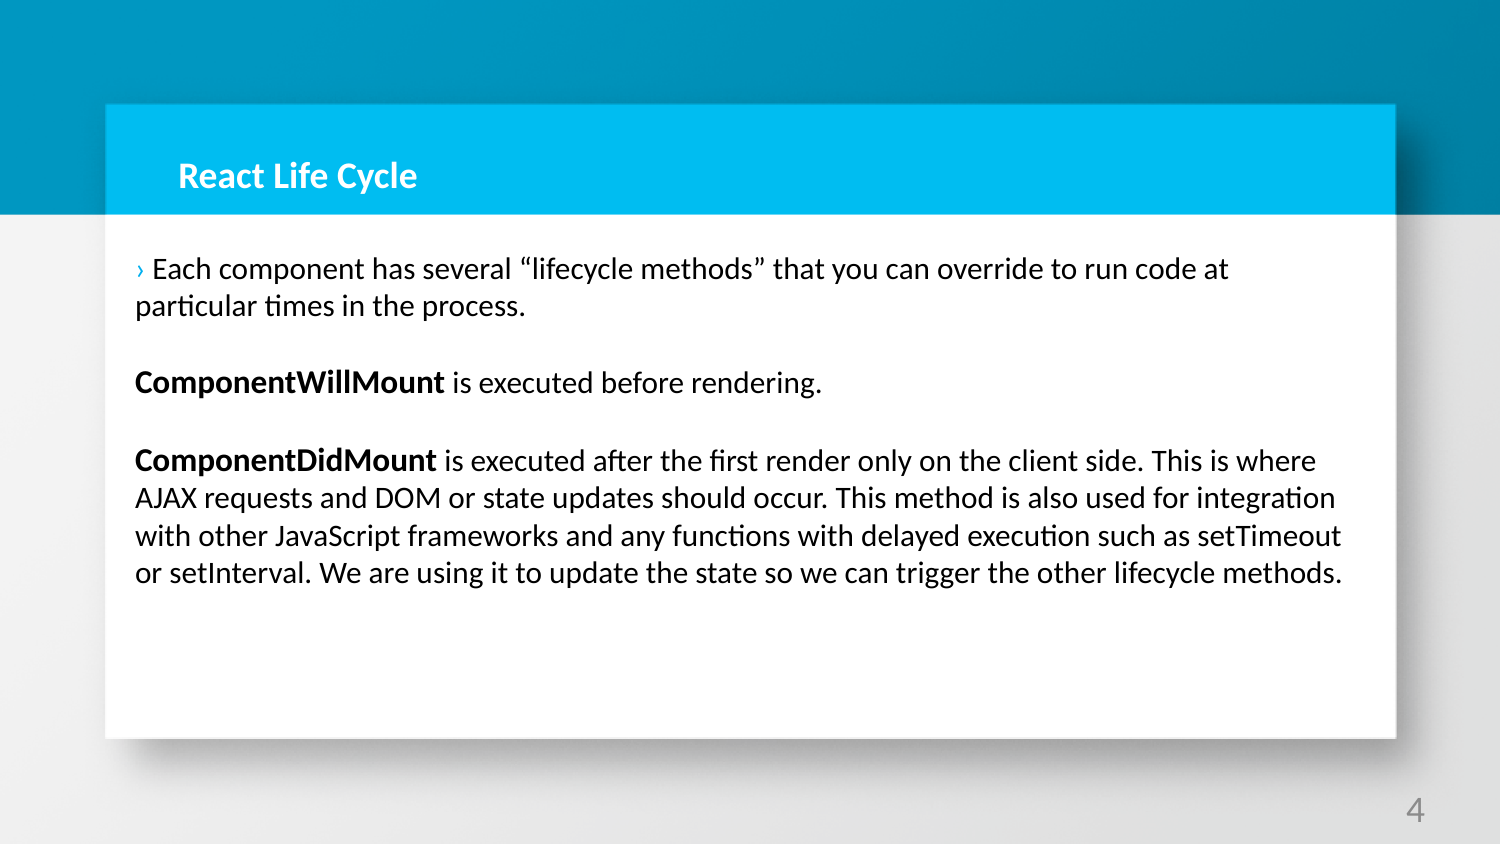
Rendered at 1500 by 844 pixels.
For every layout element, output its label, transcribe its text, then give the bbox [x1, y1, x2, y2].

picture [0, 215, 1500, 844]
title React Life Cycle [176, 149, 946, 197]
text_box › Each component has several “lifecycle methods” that you can override to run code at particular times in the process. ComponentWillMount is executed before rendering. ComponentDidMount is executed after the first render only on the client side. This is where AJAX requests and DOM or state updates should occur. This method is also used for integration with other JavaScript frameworks and any functions with delayed execution such as setTimeout or setInterval. We are using it to update the state so we can trigger the other lifecycle methods. [135, 208, 1351, 740]
